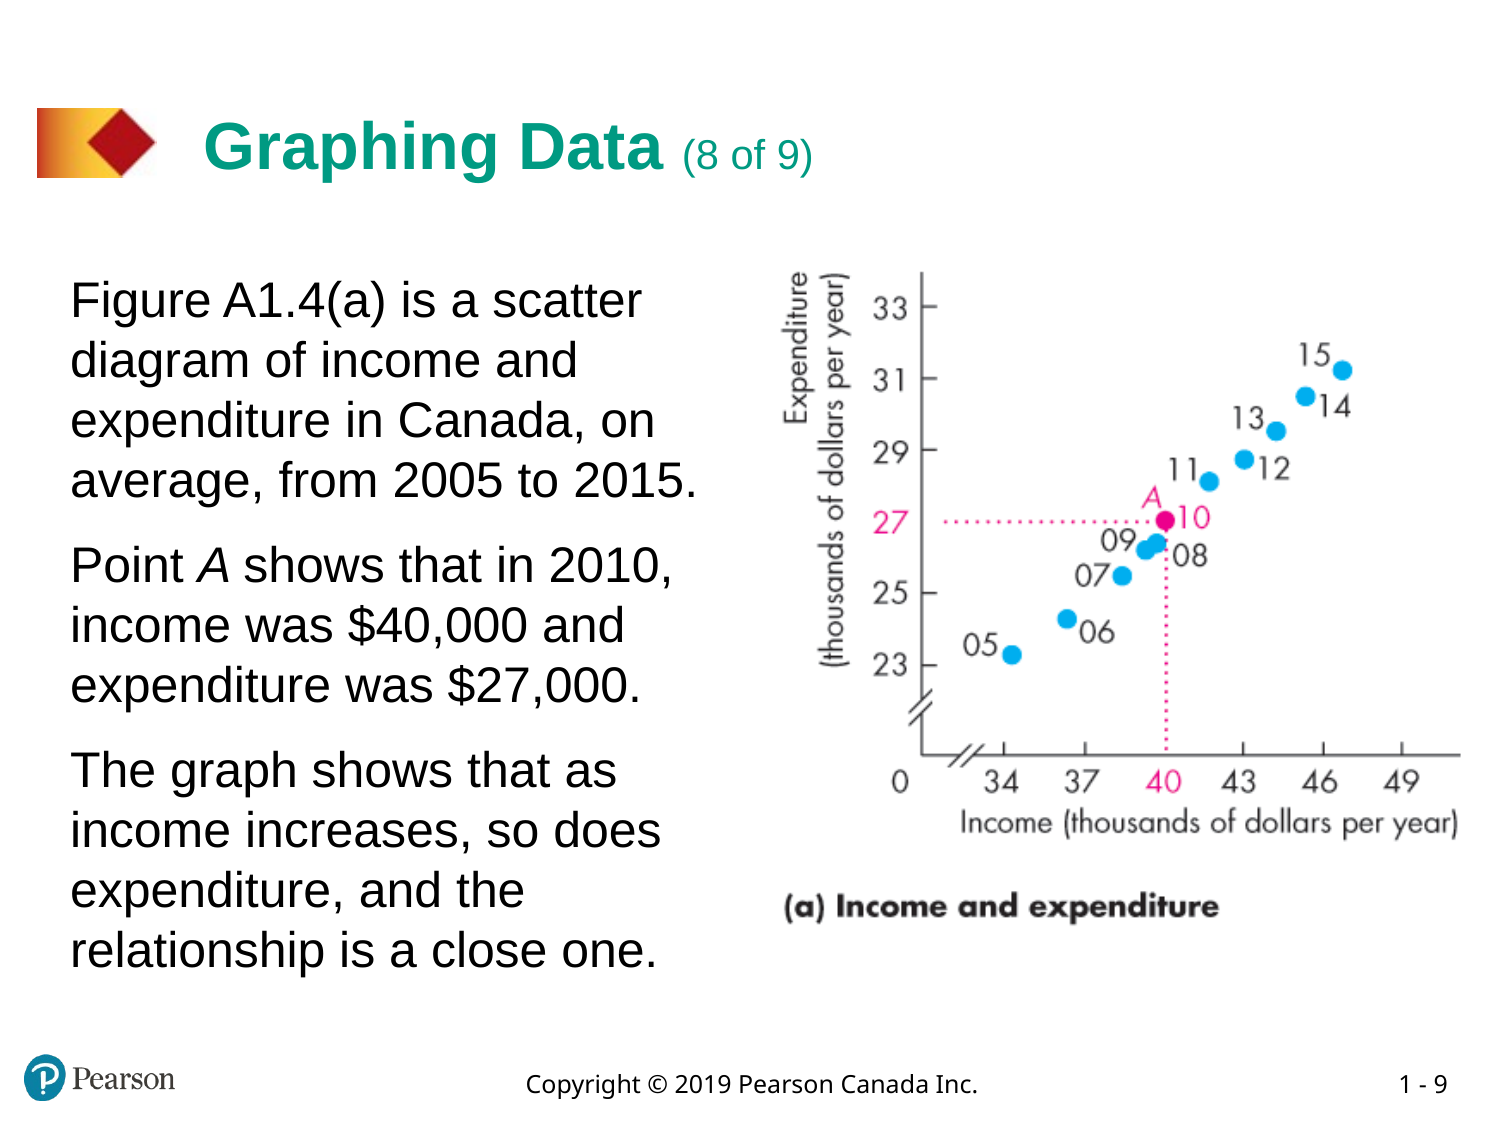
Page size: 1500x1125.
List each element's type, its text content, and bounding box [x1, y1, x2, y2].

picture [24, 1084, 35, 1101]
picture [24, 1054, 43, 1074]
picture [31, 1063, 59, 1095]
picture [49, 1054, 175, 1101]
picture [776, 262, 1473, 933]
picture [37, 108, 157, 178]
list Figure A1.4(a) is a scatter diagram of income and expenditure in Canada, on average, from 2005 to 2015. Point A shows that in 2010, income was $40,000 and expenditure was $27,000. The graph shows that as income increases, so does expenditure, and the relationship is a close one. [37, 259, 738, 1038]
title Graphing Data (8 of 9) [188, 50, 1364, 236]
